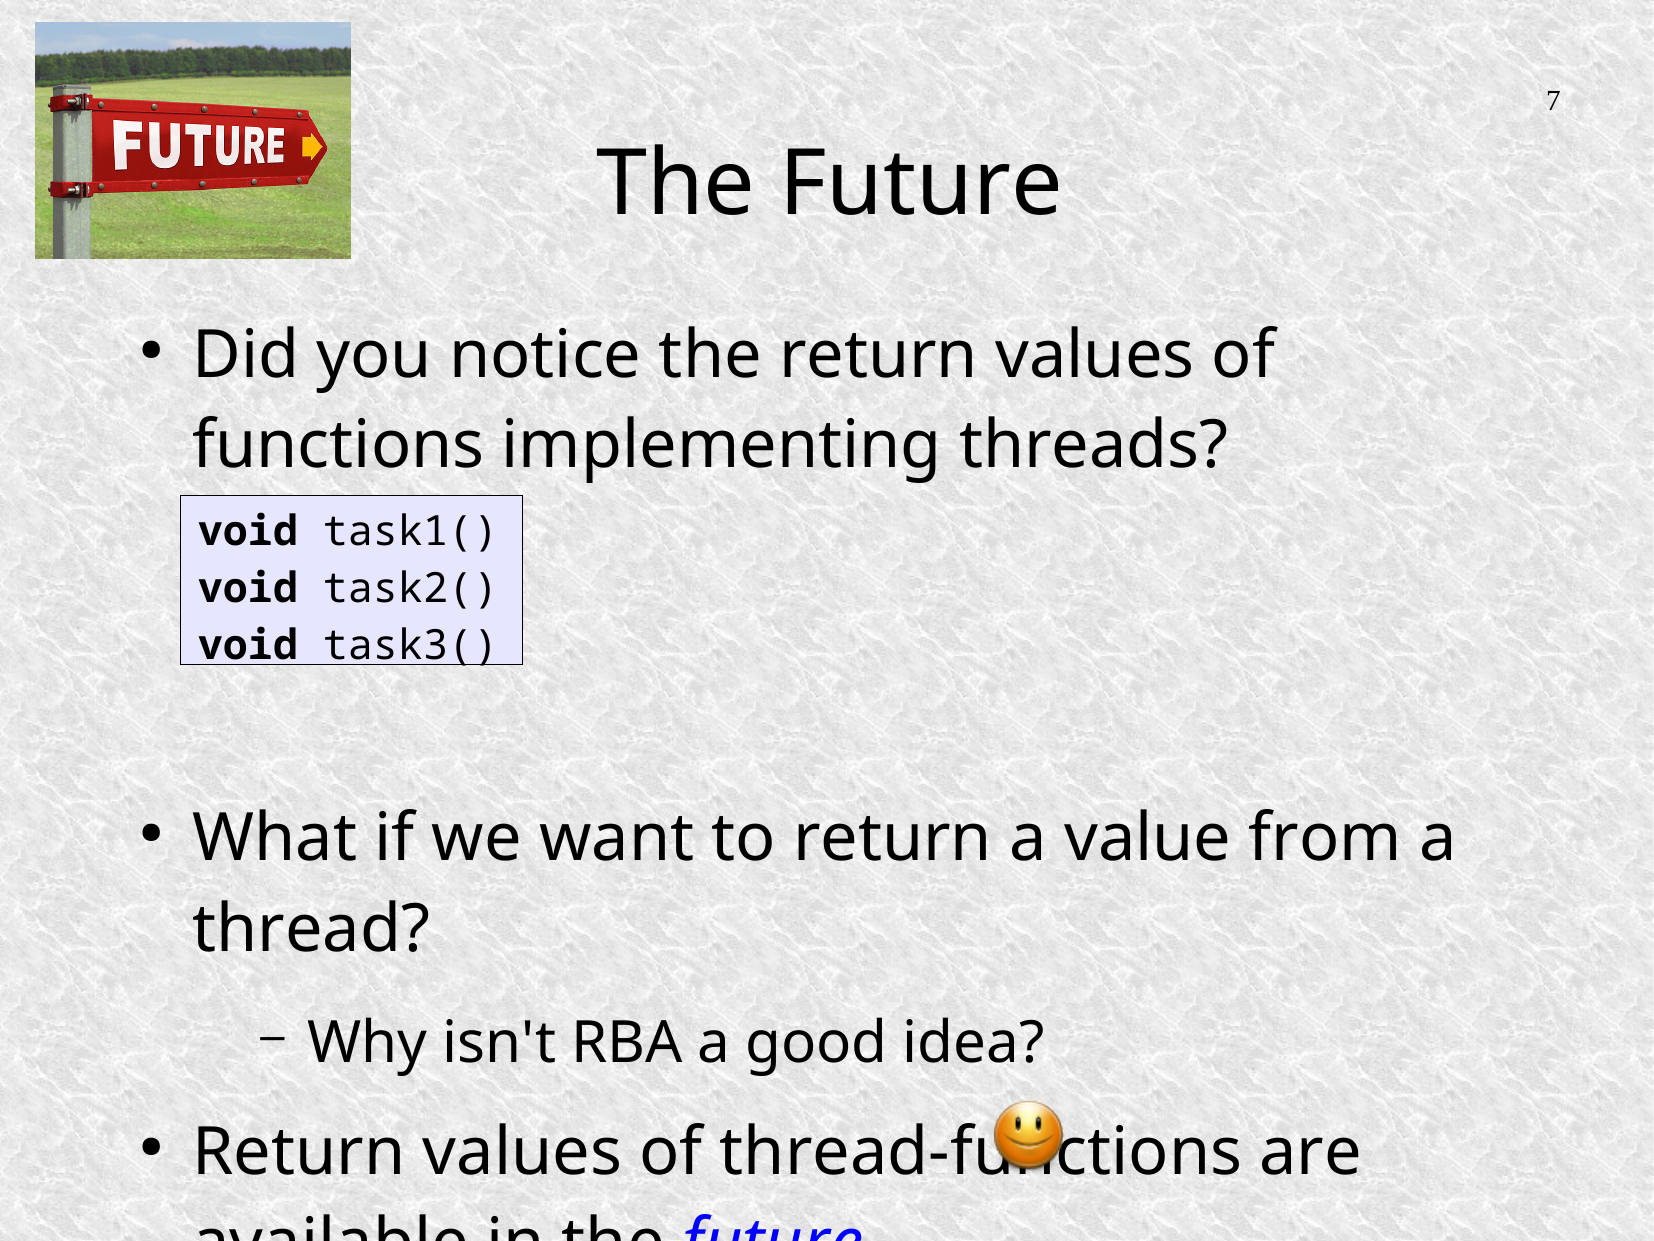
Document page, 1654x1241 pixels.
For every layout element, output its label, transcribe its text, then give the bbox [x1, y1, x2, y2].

picture [597, 1234, 615, 1241]
text_box void task1() void task2() void task3() [198, 500, 610, 651]
title The Future [123, 73, 1536, 284]
picture [842, 1233, 856, 1241]
picture [385, 1234, 403, 1241]
picture [441, 1233, 459, 1241]
picture [637, 1233, 655, 1241]
picture [515, 1234, 533, 1241]
list Did you notice the return values of functions implementing threads? What if we want to return a value from a thread? Why isn't RBA a good idea? Return values of thread-functions are available in the future. [121, 305, 1534, 1184]
picture [0, 0, 1654, 1241]
